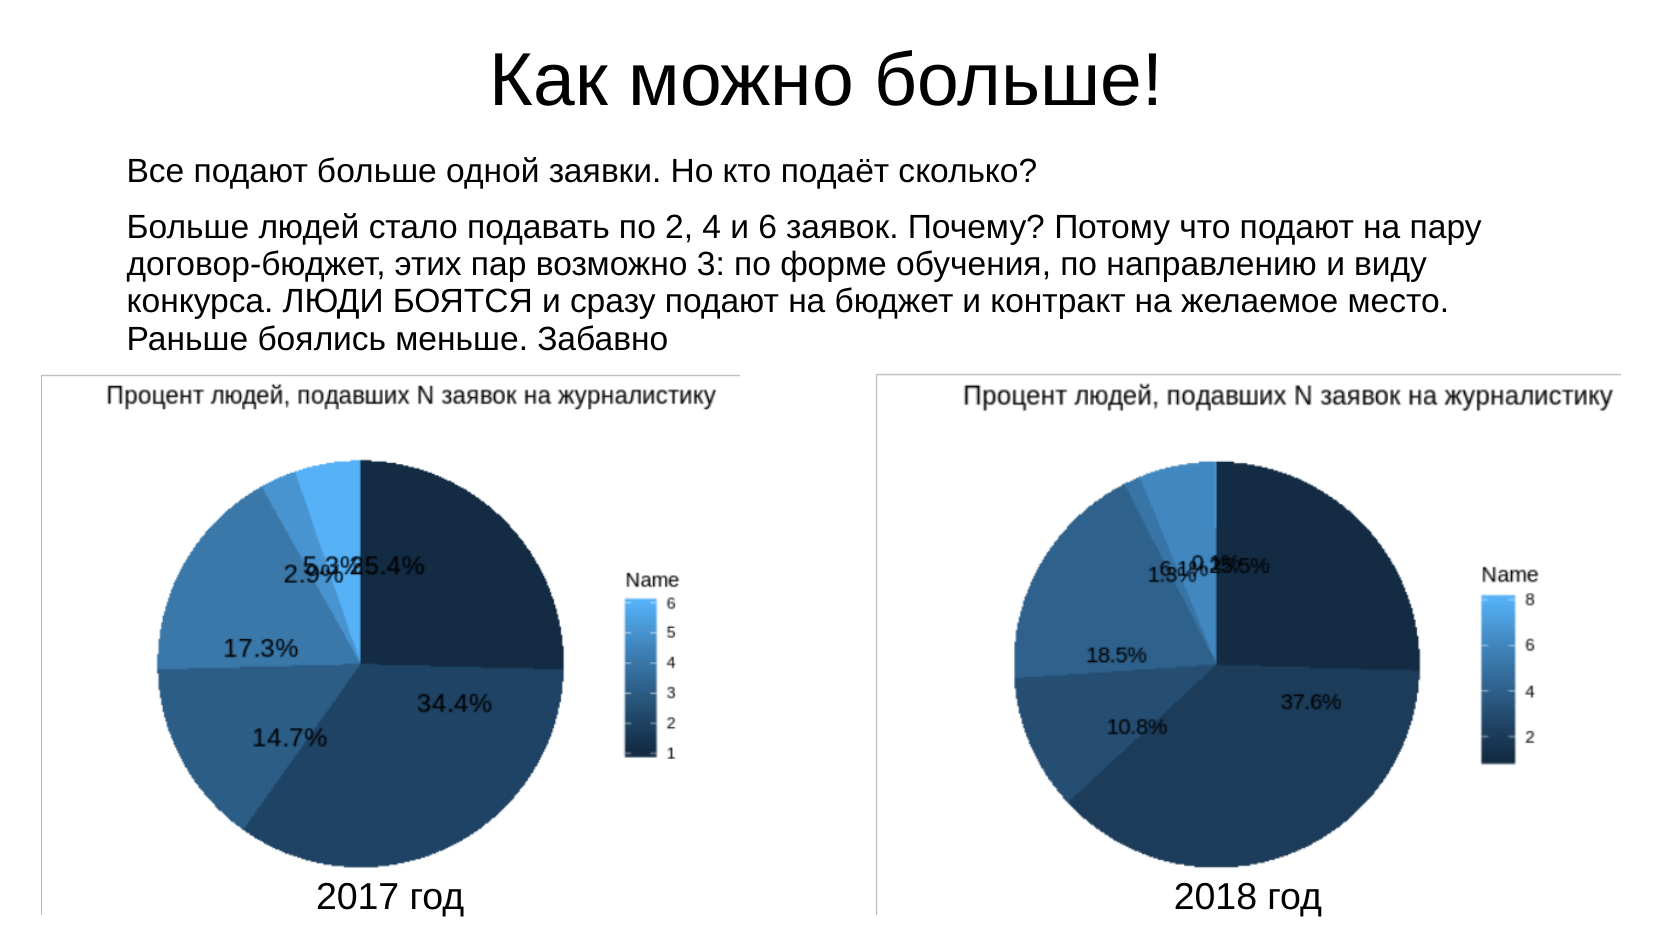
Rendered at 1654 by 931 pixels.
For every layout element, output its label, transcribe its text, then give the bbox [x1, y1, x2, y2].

list Все подают больше одной заявки. Но кто подаёт сколько? Больше людей стало подавать по 2, 4 и 6 заявок. Почему? Потому что подают на пару договор-бюджет, этих пар возможно 3: по форме обучения, по направлению и виду конкурса. ЛЮДИ БОЯТСЯ и сразу подают на бюджет и контракт на желаемое место. Раньше боялись меньше. Забавно [82, 152, 1571, 361]
picture [876, 373, 1621, 916]
title Как можно больше! [82, 1, 1571, 152]
picture [41, 374, 740, 916]
